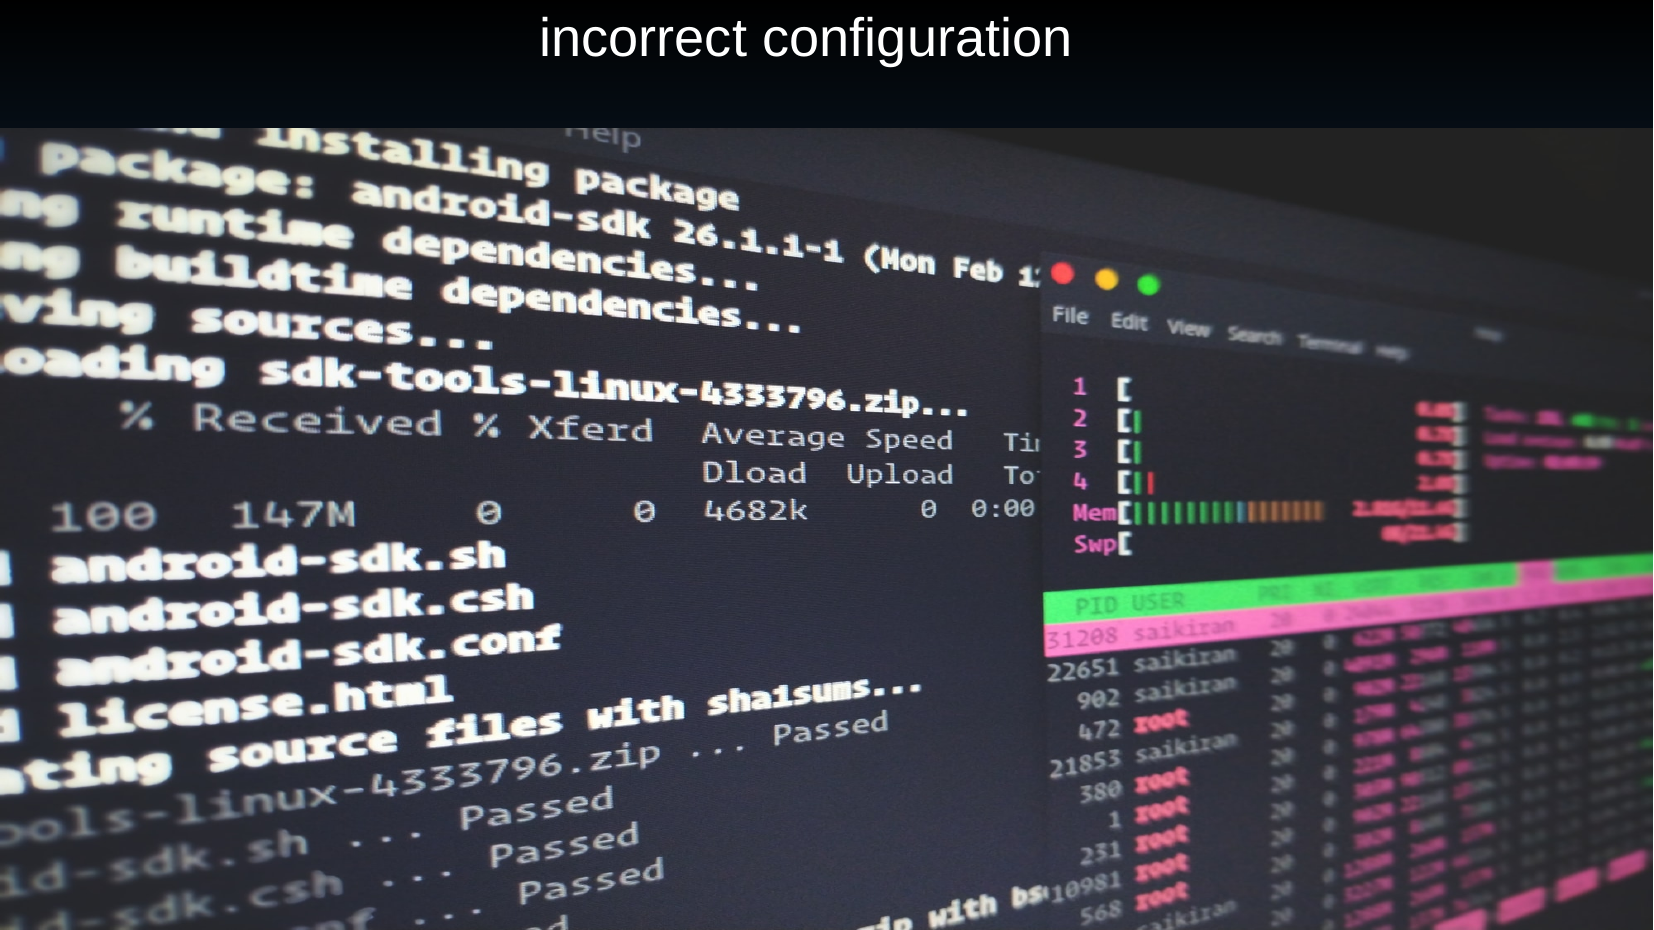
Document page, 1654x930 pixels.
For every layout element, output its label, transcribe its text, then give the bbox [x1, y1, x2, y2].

picture [0, 128, 1653, 930]
text_box incorrect configuration [0, 0, 1613, 76]
